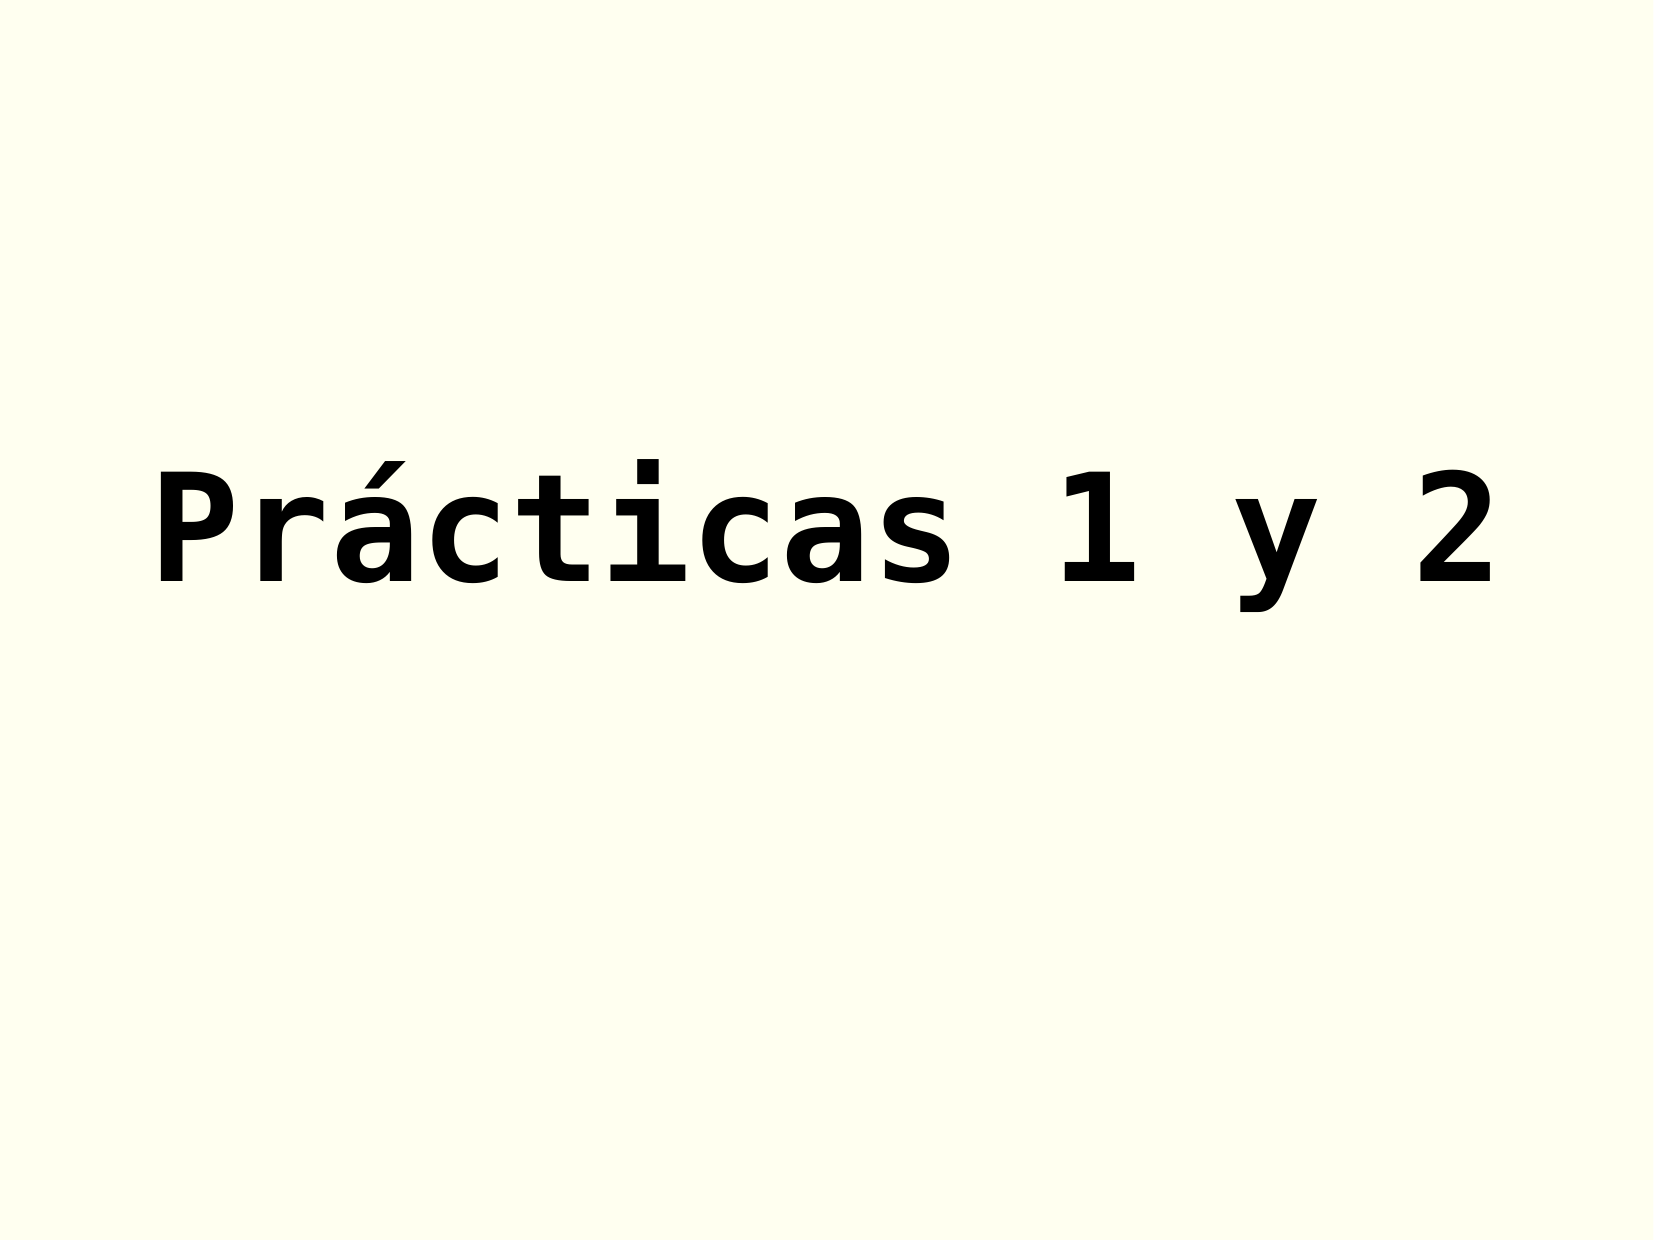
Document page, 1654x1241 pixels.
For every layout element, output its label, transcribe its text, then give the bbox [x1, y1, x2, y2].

text_box Prácticas 1 y 2 [82, 49, 1571, 1010]
